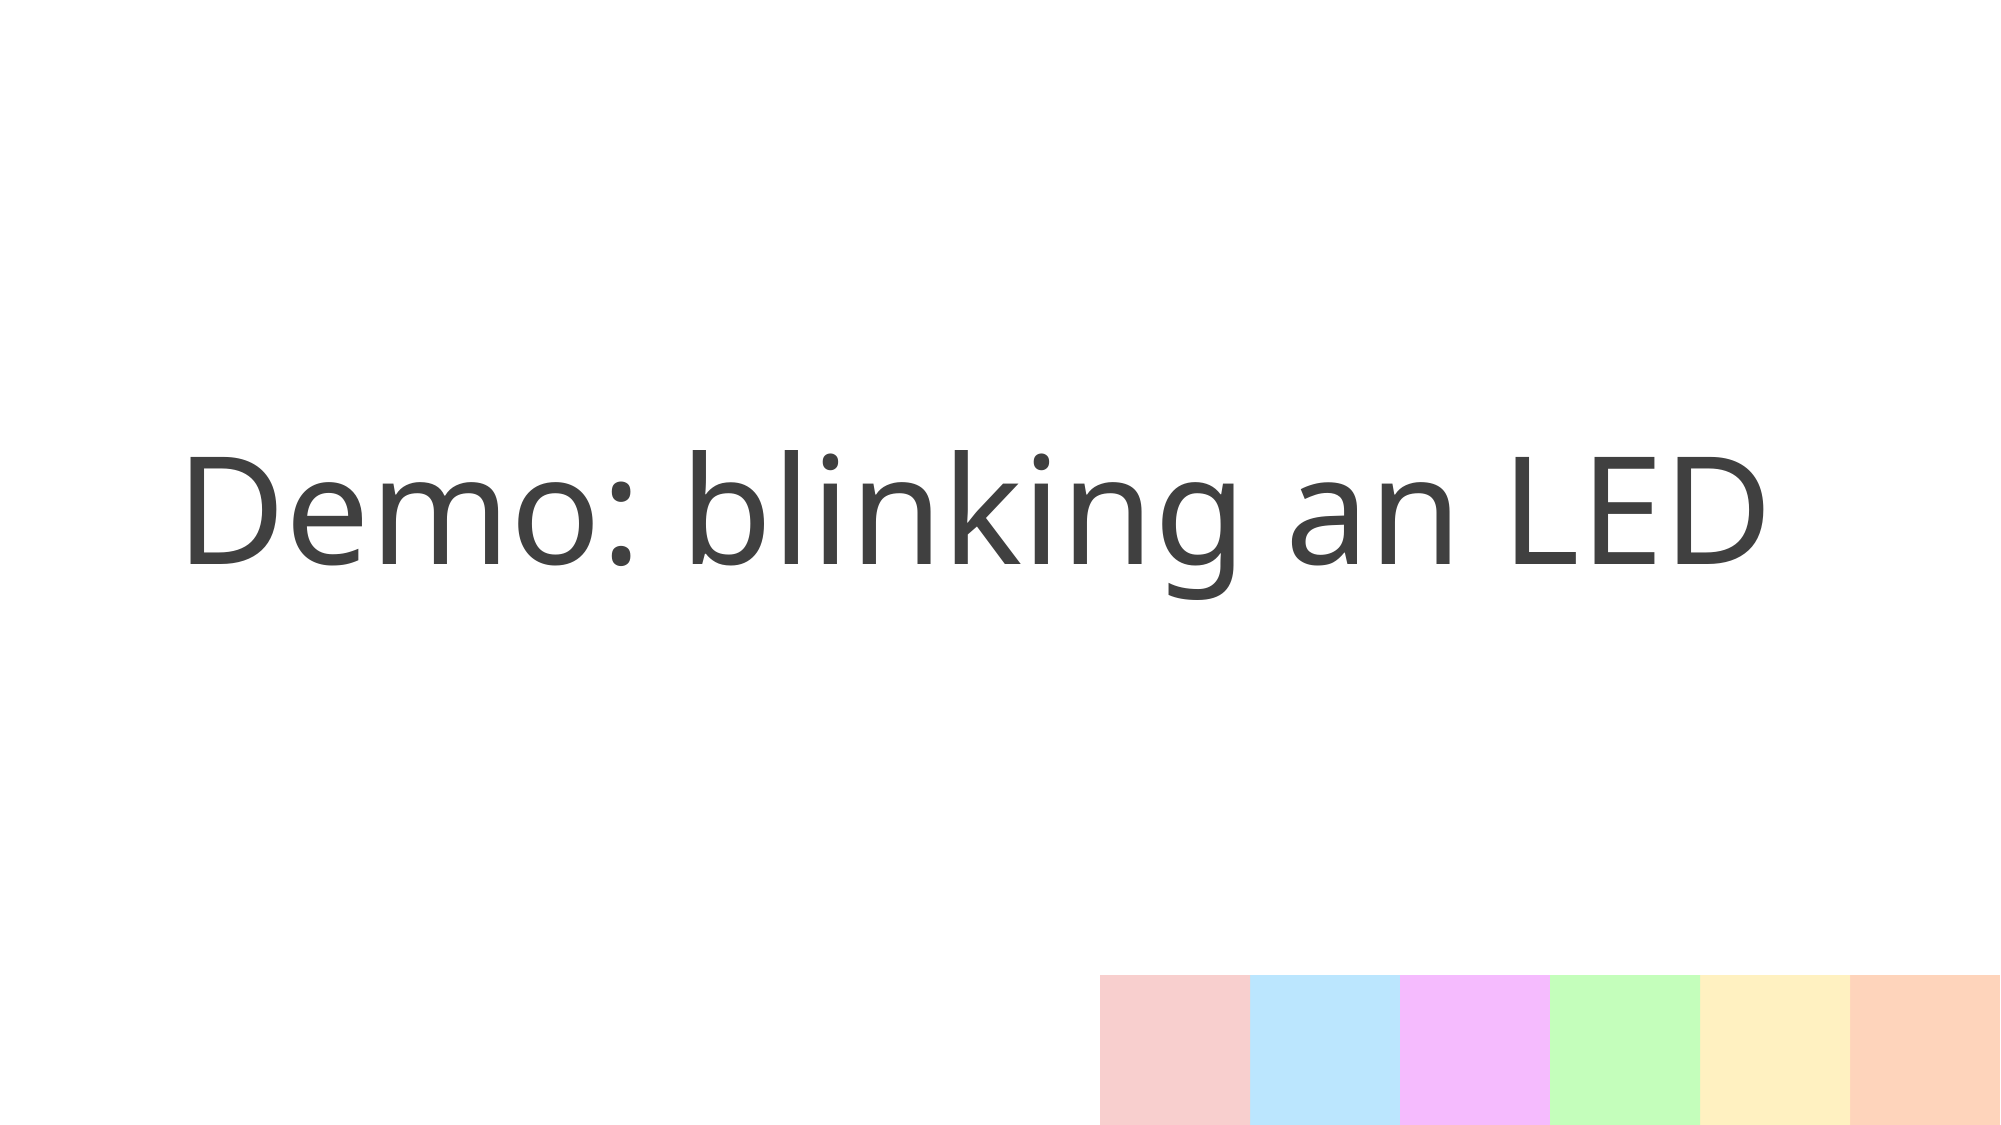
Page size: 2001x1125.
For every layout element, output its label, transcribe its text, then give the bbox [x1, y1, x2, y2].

title Demo: blinking an LED [75, 403, 1876, 609]
